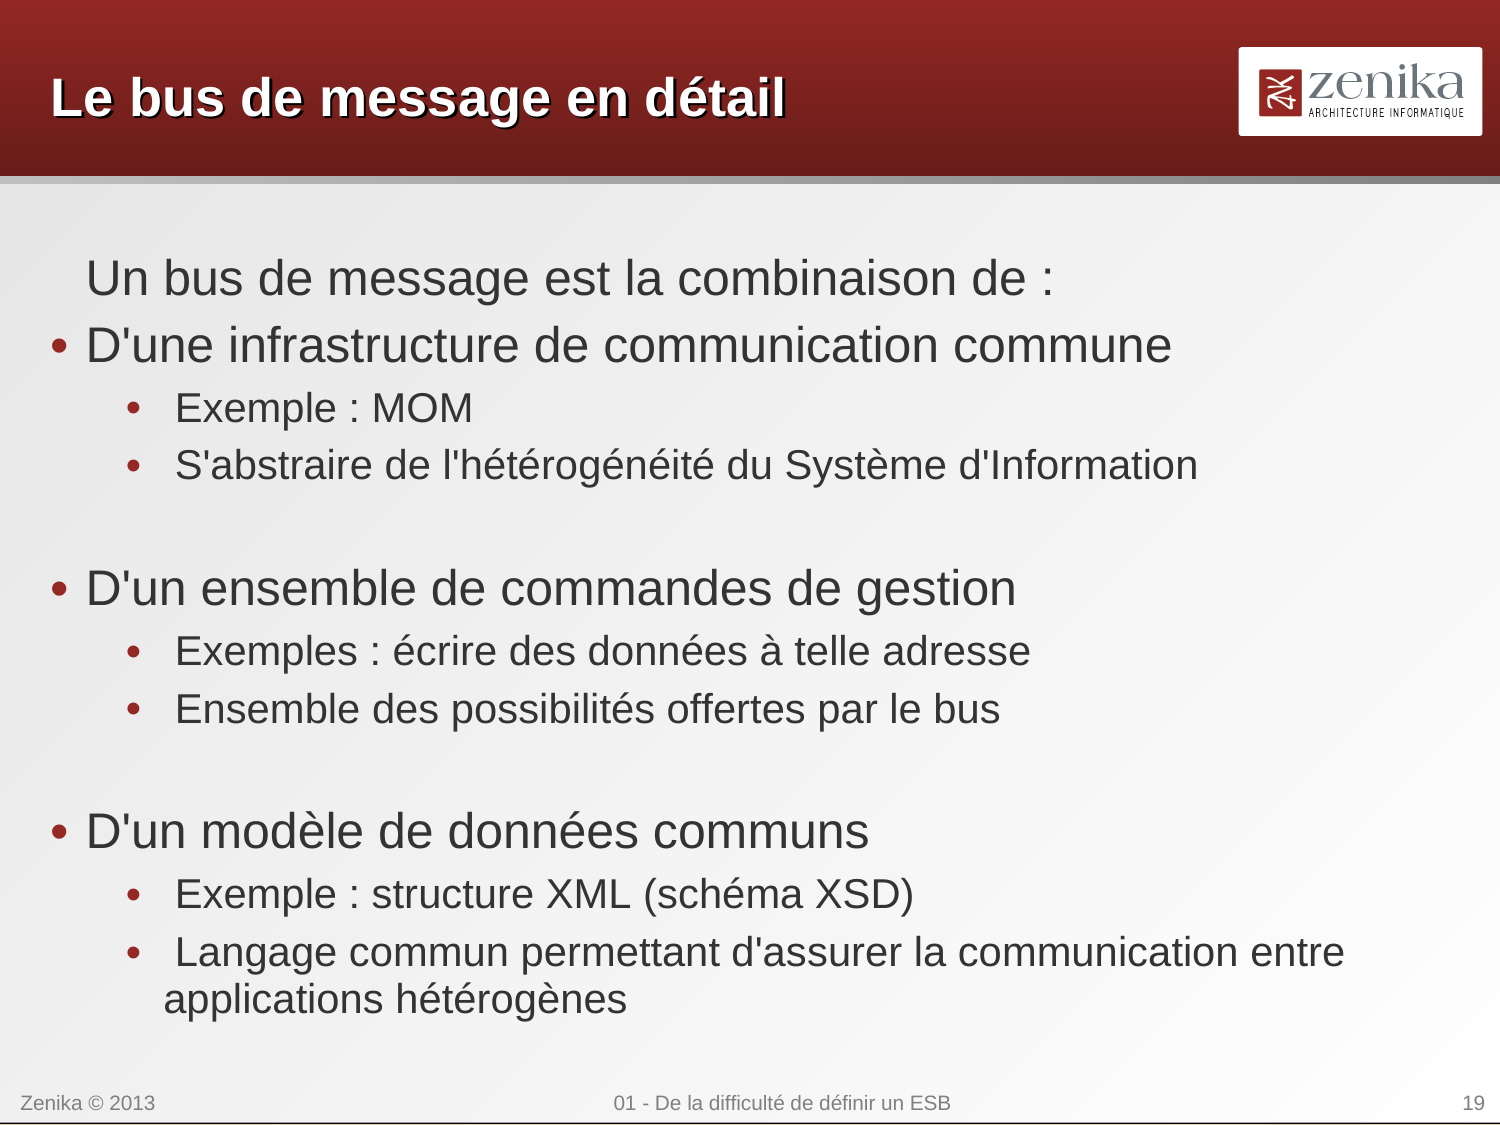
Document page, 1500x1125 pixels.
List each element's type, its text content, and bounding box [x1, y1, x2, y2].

picture [1257, 58, 1464, 125]
title Le bus de message en détail [50, 15, 1206, 180]
list Un bus de message est la combinaison de : D'une infrastructure de communication commune Exemple : MOM S'abstraire de l'hétérogénéité du Système d'Information D'un ensemble de commandes de gestion Exemples : écrire des données à telle adresse Ensemble des possibilités offertes par le bus D'un modèle de données communs Exemple : structure XML (schéma XSD) Langage commun permettant d'assurer la communication entre applications hétérogènes [50, 249, 1435, 1079]
